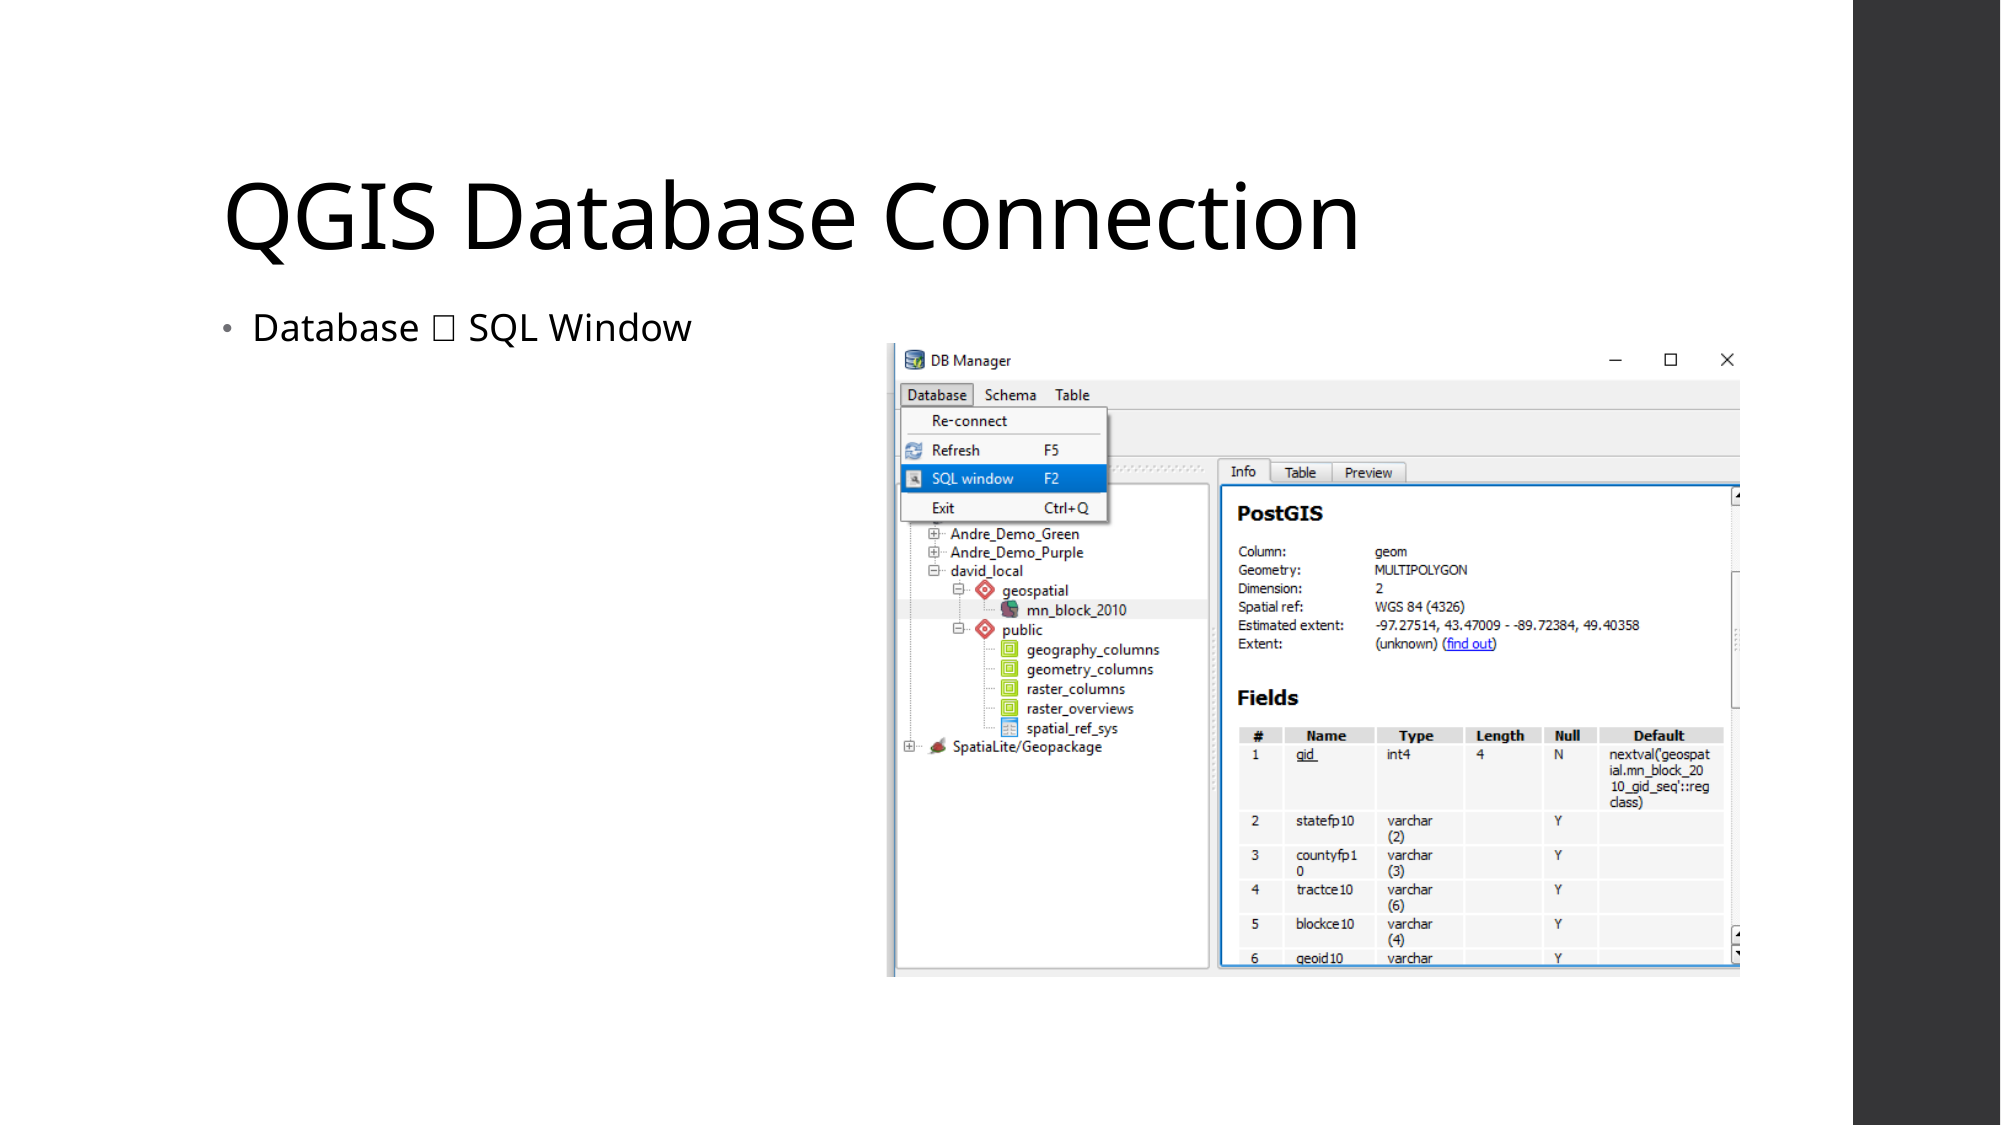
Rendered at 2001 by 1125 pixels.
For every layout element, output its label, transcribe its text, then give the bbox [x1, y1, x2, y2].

list Database  SQL Window [206, 299, 942, 1014]
title QGIS Database Connection [206, 60, 1797, 278]
picture [886, 343, 1741, 977]
